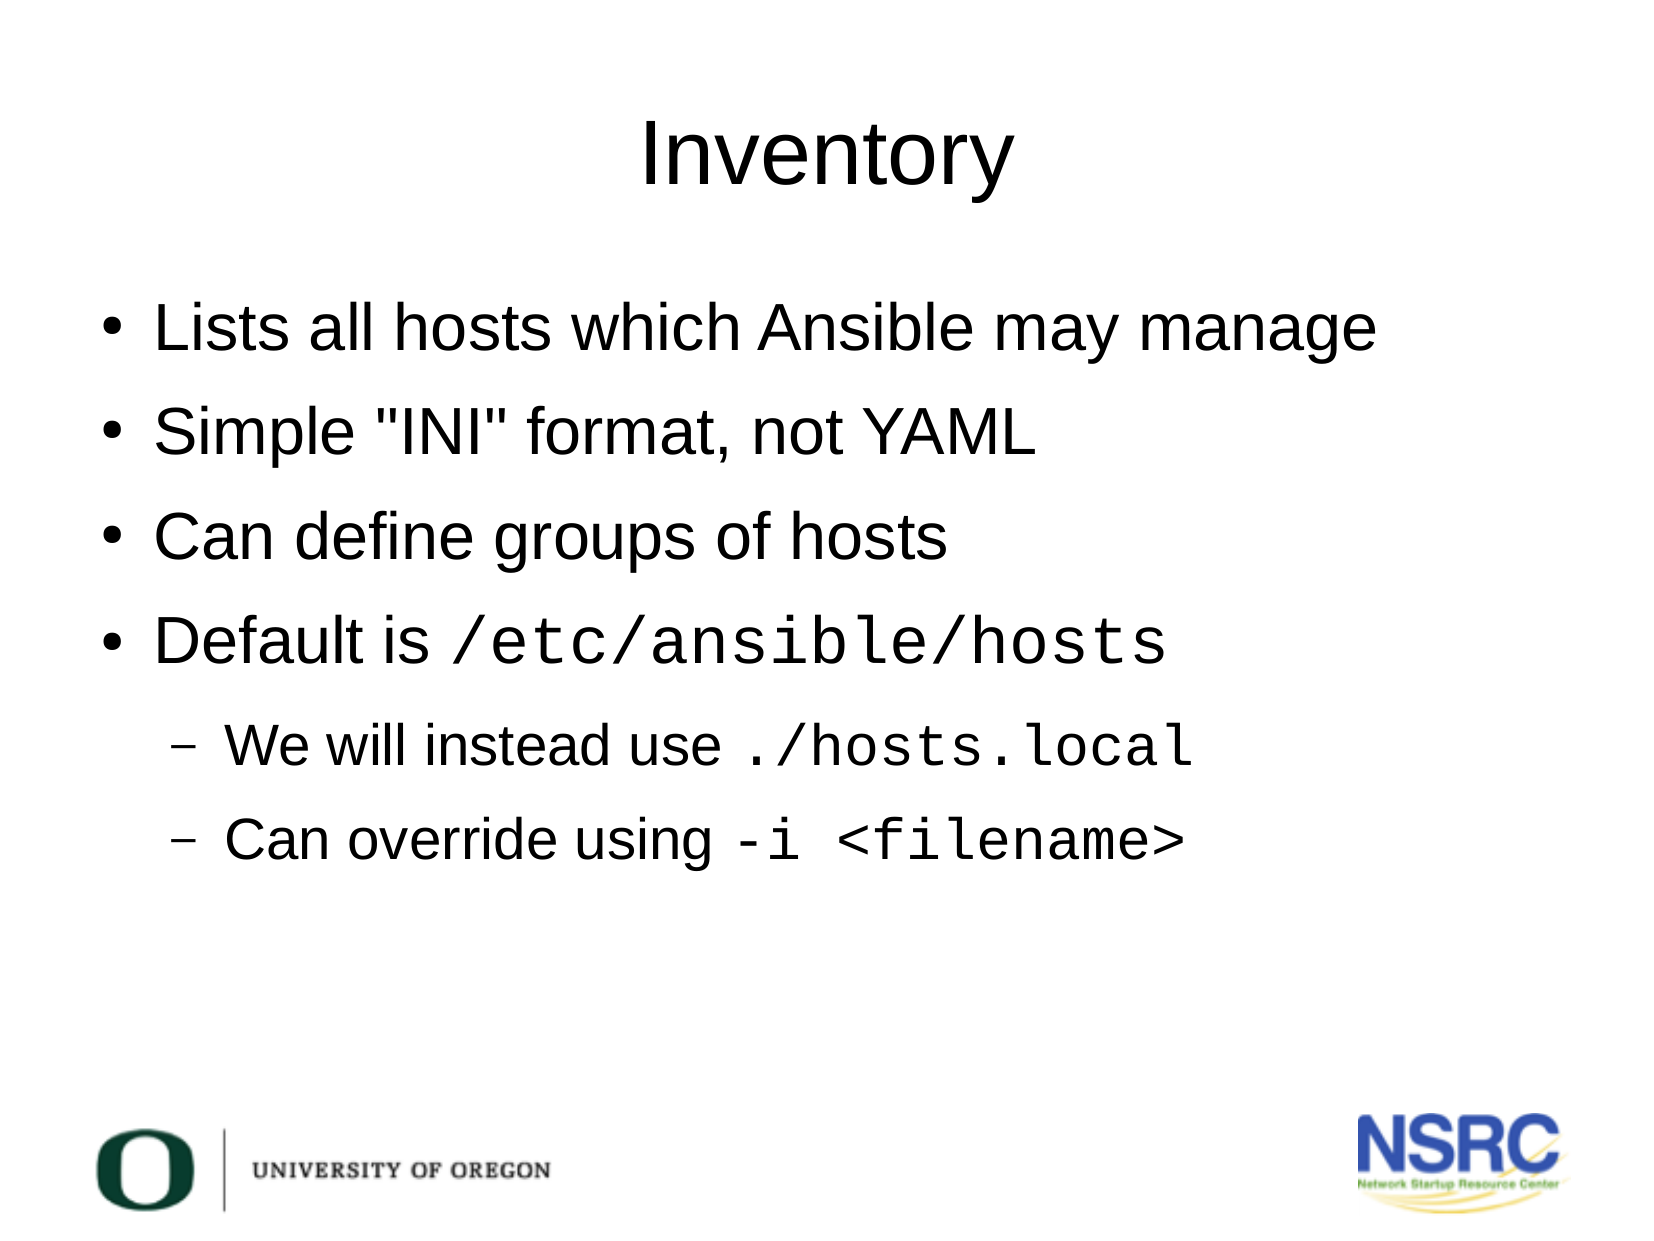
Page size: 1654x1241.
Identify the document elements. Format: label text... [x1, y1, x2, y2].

list Lists all hosts which Ansible may manage Simple "INI" format, not YAML Can define groups of hosts Default is /etc/ansible/hosts We will instead use ./hosts.local Can override using -i <filename> [82, 290, 1571, 1010]
picture [82, 1125, 566, 1216]
title Inventory [82, 49, 1571, 257]
picture [1358, 1113, 1571, 1216]
